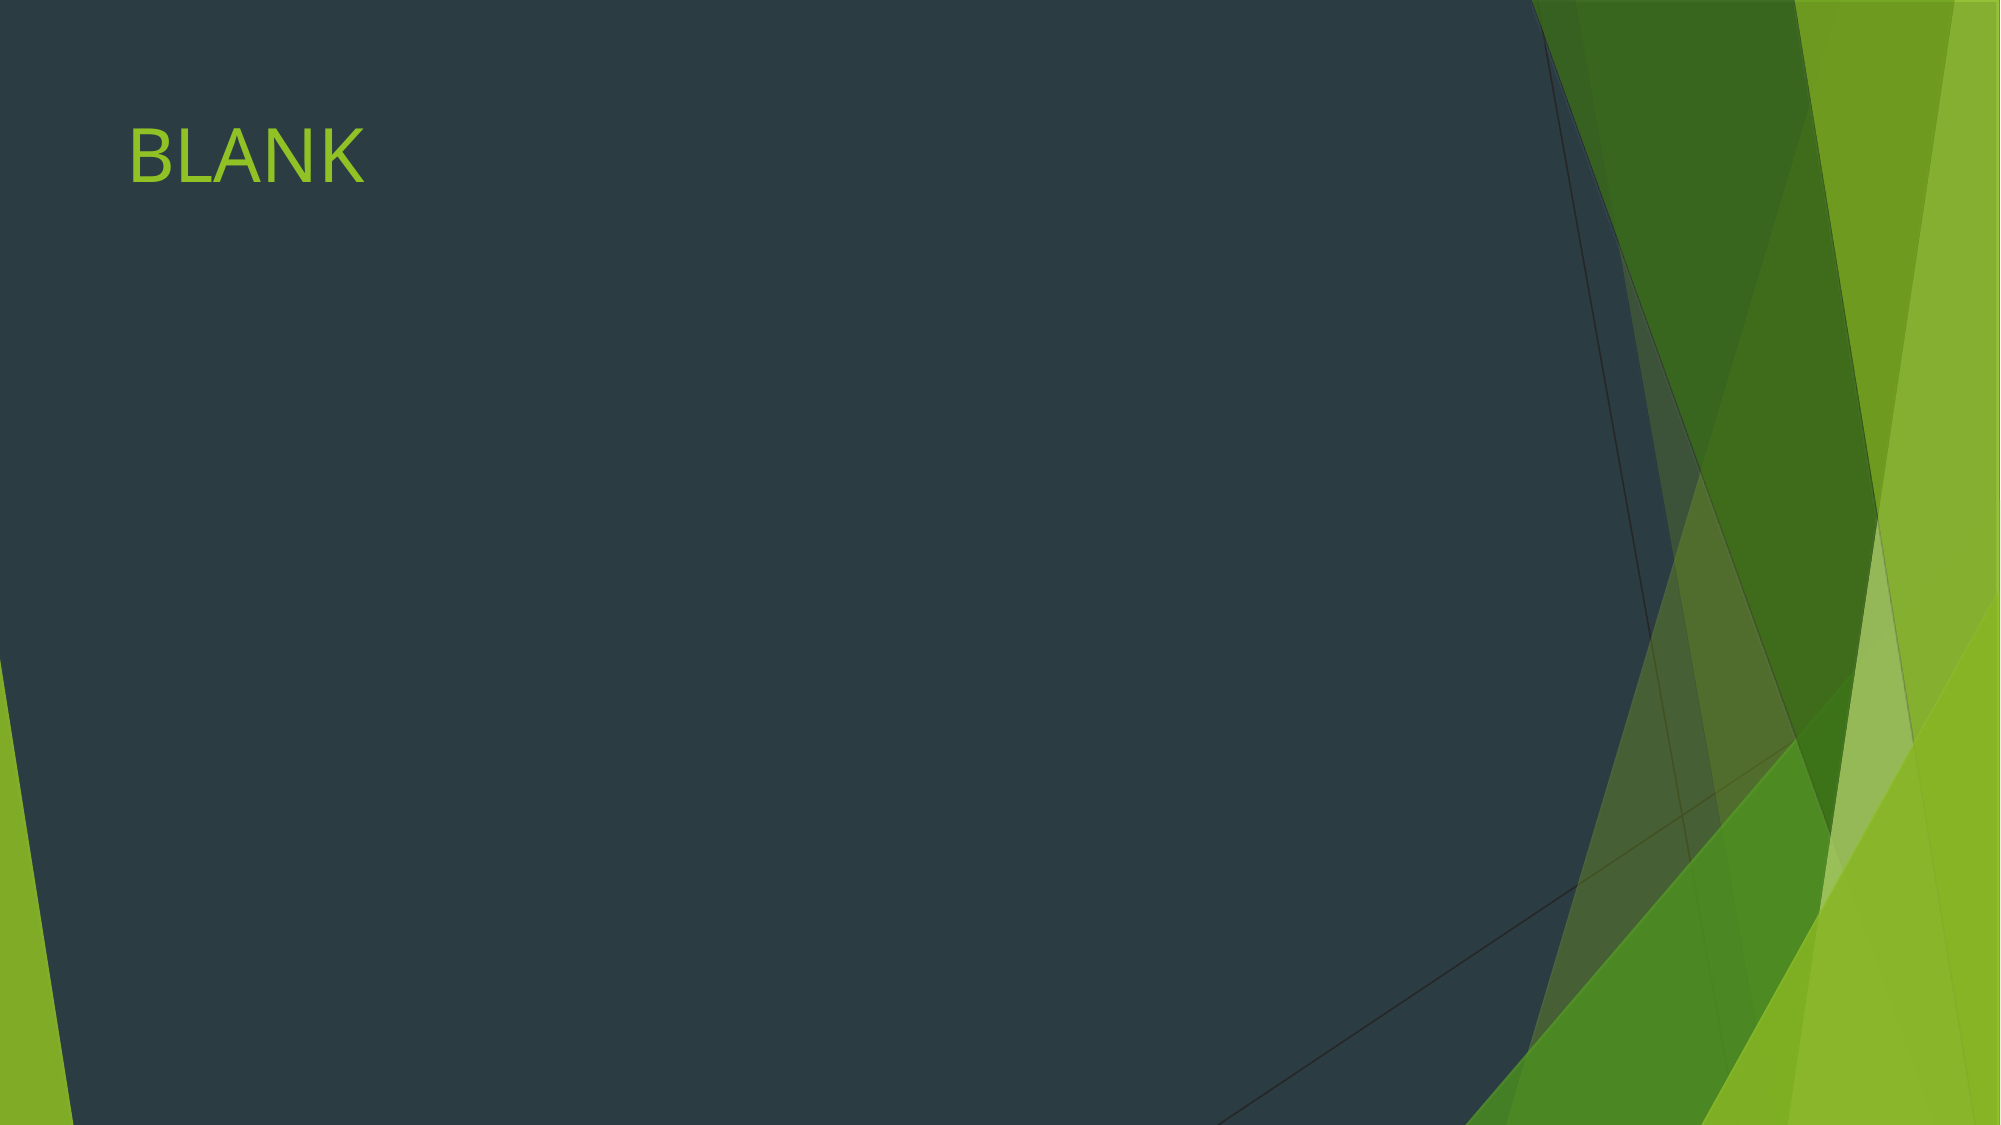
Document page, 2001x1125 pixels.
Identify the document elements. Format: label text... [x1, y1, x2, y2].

title BLANK [111, 99, 1350, 317]
